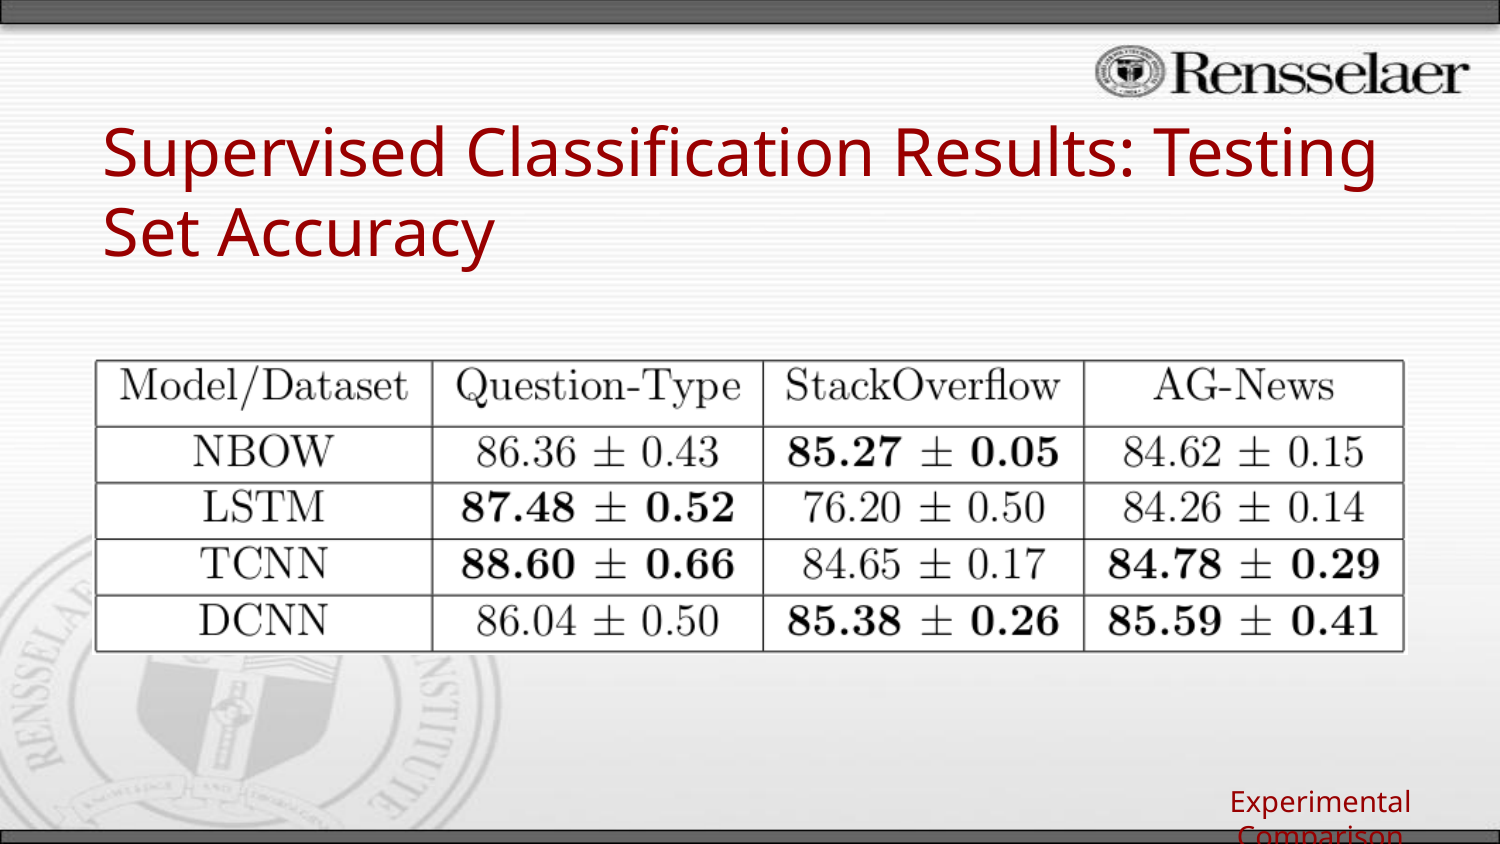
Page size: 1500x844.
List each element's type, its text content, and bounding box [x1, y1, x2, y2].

title Supervised Classification Results: Testing Set Accuracy [87, 102, 1413, 277]
picture [0, 0, 1500, 844]
picture [1372, 833, 1381, 844]
picture [1259, 833, 1268, 844]
picture [1390, 833, 1398, 844]
picture [1305, 833, 1314, 844]
picture [1278, 833, 1285, 844]
picture [1288, 833, 1295, 844]
text_box Experimental Comparison [1141, 768, 1500, 816]
